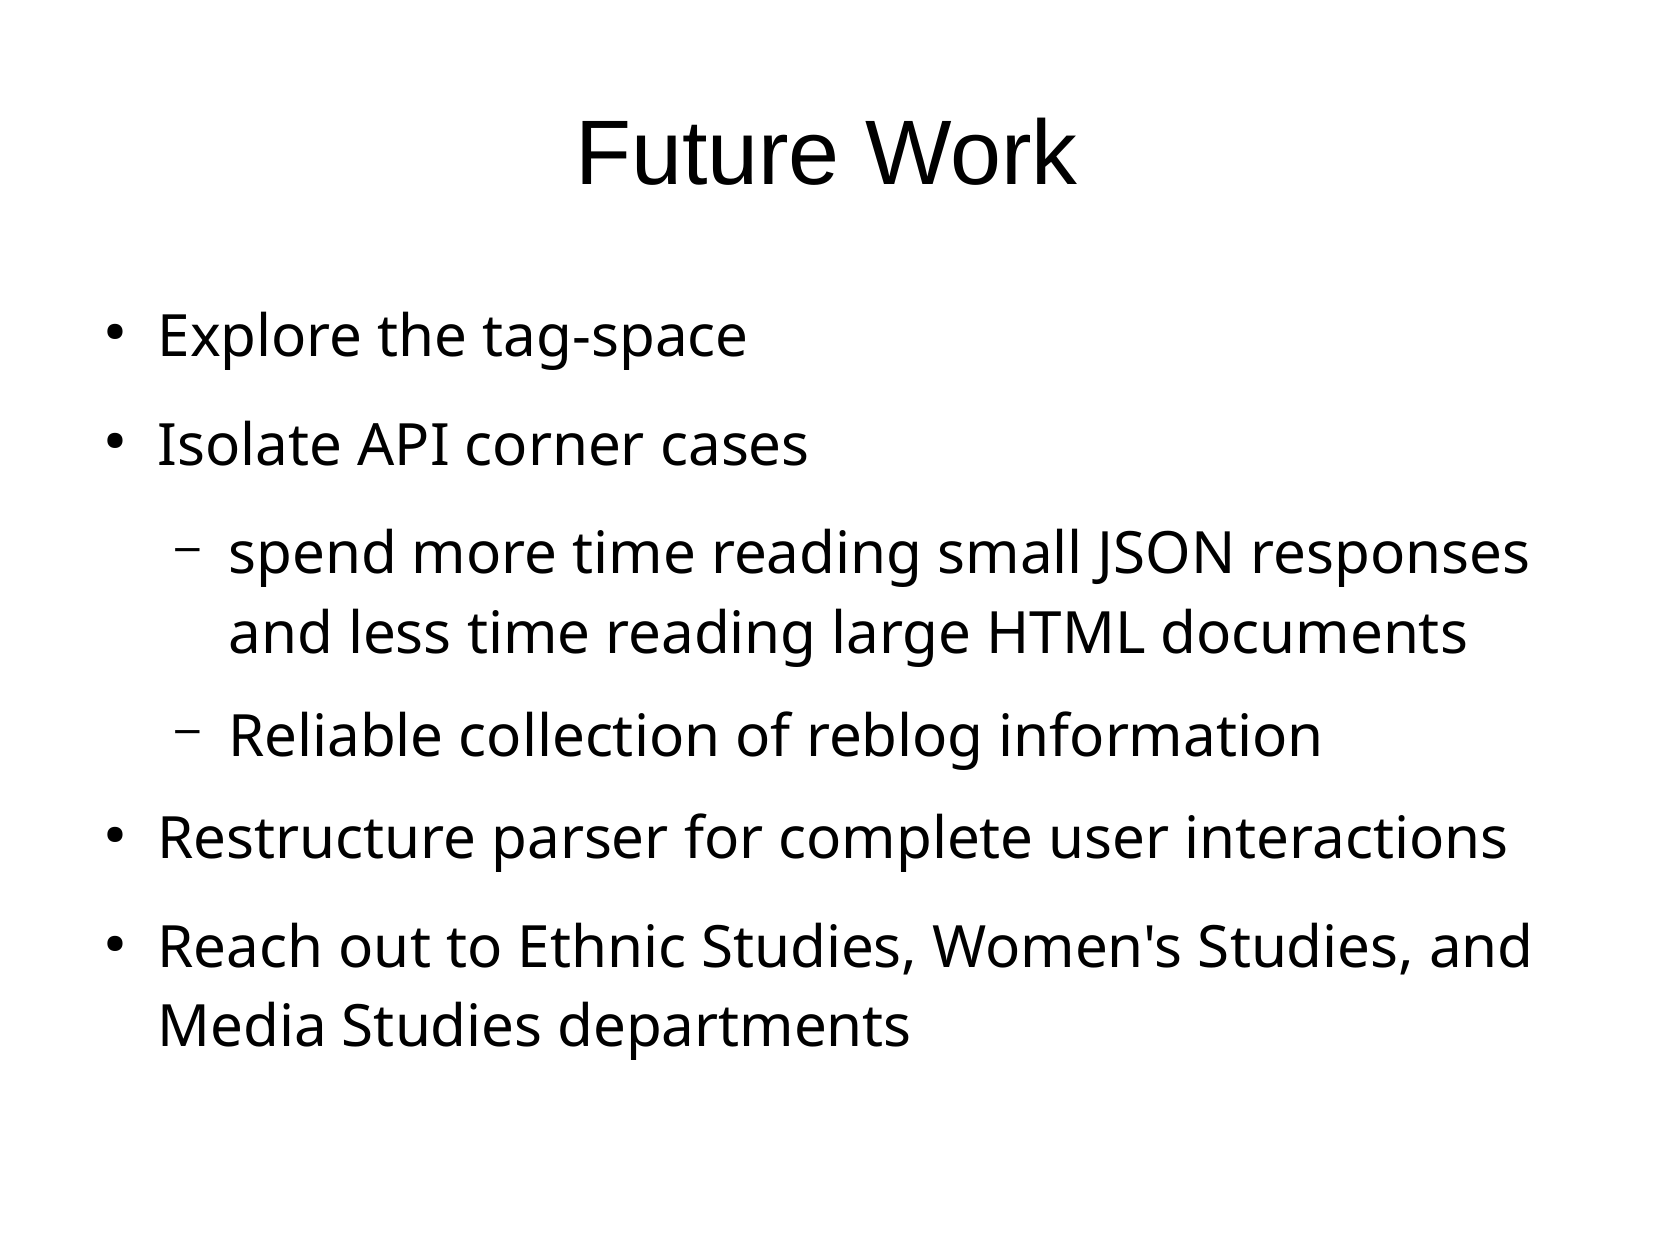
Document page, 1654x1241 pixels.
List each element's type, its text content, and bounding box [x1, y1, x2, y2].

title Future Work [82, 49, 1571, 257]
list Explore the tag-space Isolate API corner cases spend more time reading small JSON responses and less time reading large HTML documents Reliable collection of reblog information Restructure parser for complete user interactions Reach out to Ethnic Studies, Women's Studies, and Media Studies departments [86, 294, 1576, 1186]
